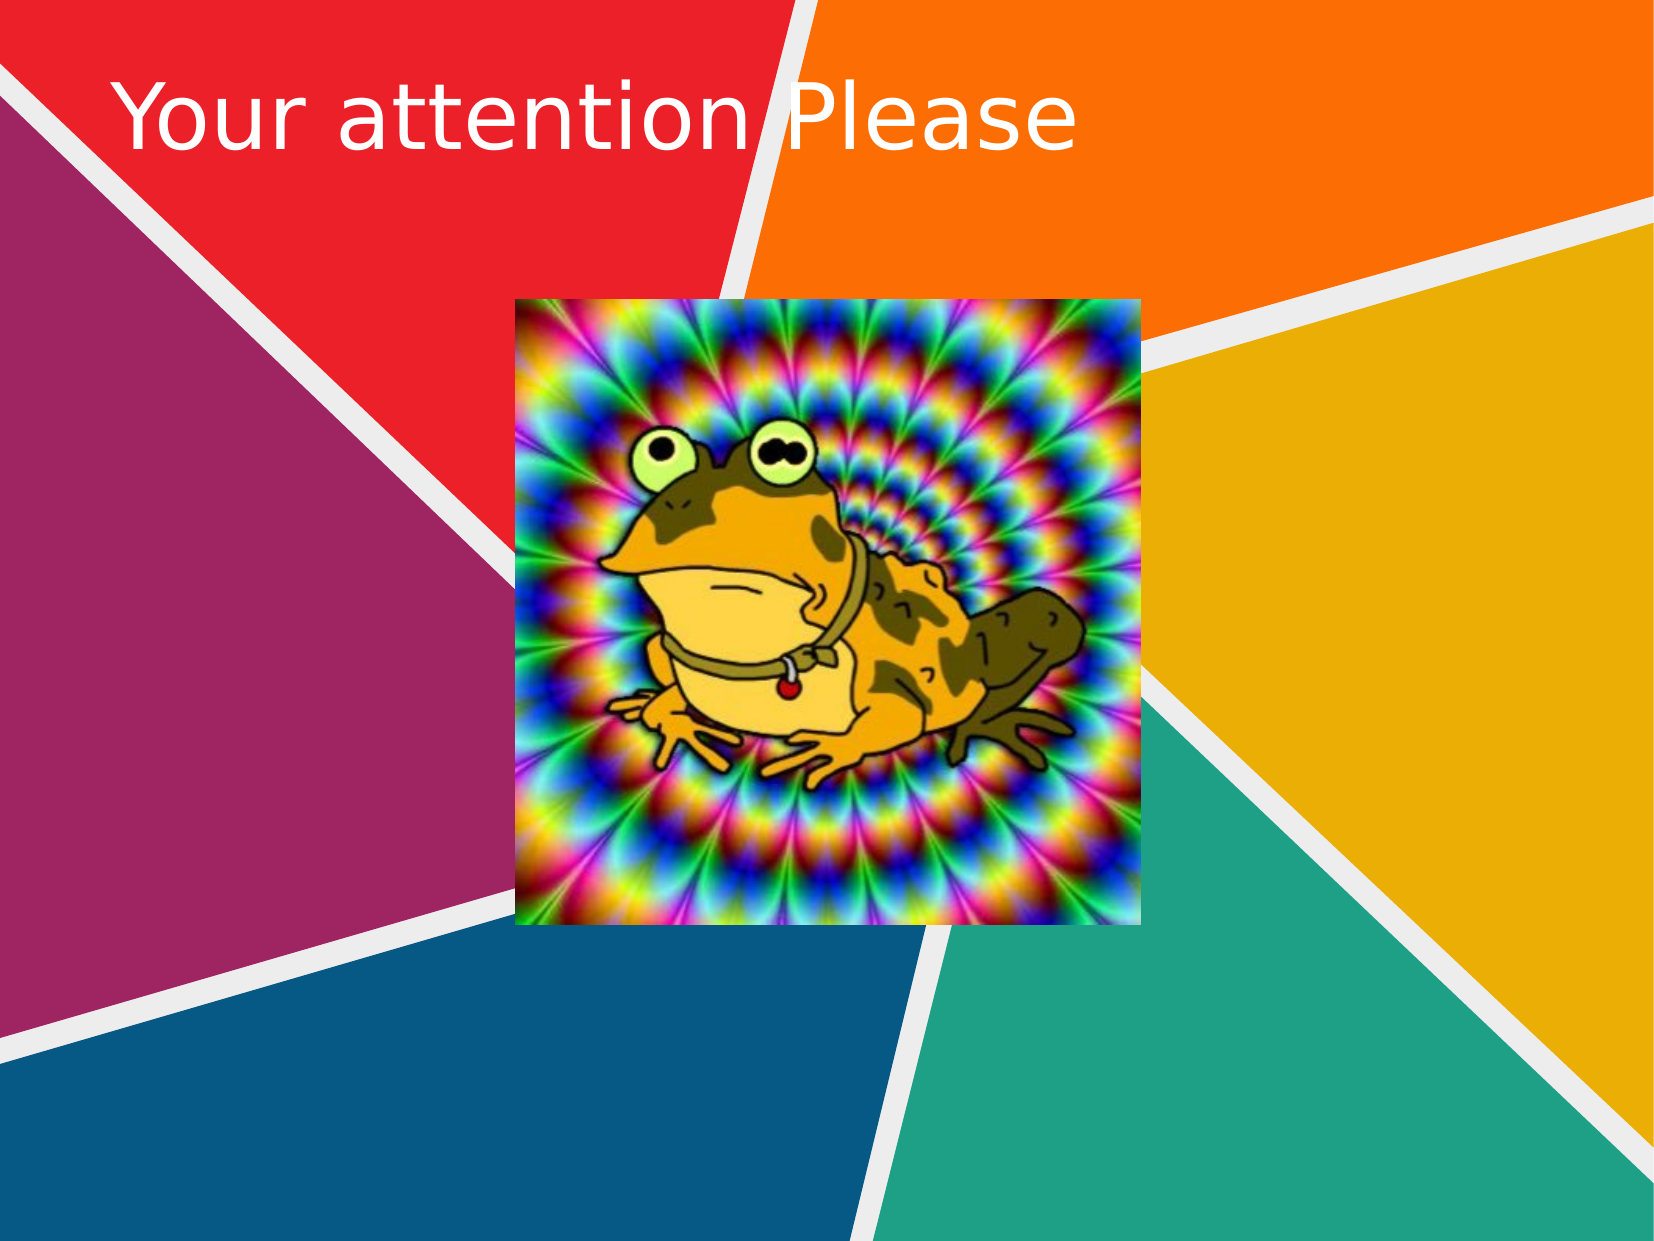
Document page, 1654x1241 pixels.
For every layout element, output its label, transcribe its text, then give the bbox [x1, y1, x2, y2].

title Your attention Please [0, 10, 1216, 226]
picture [515, 299, 1141, 925]
